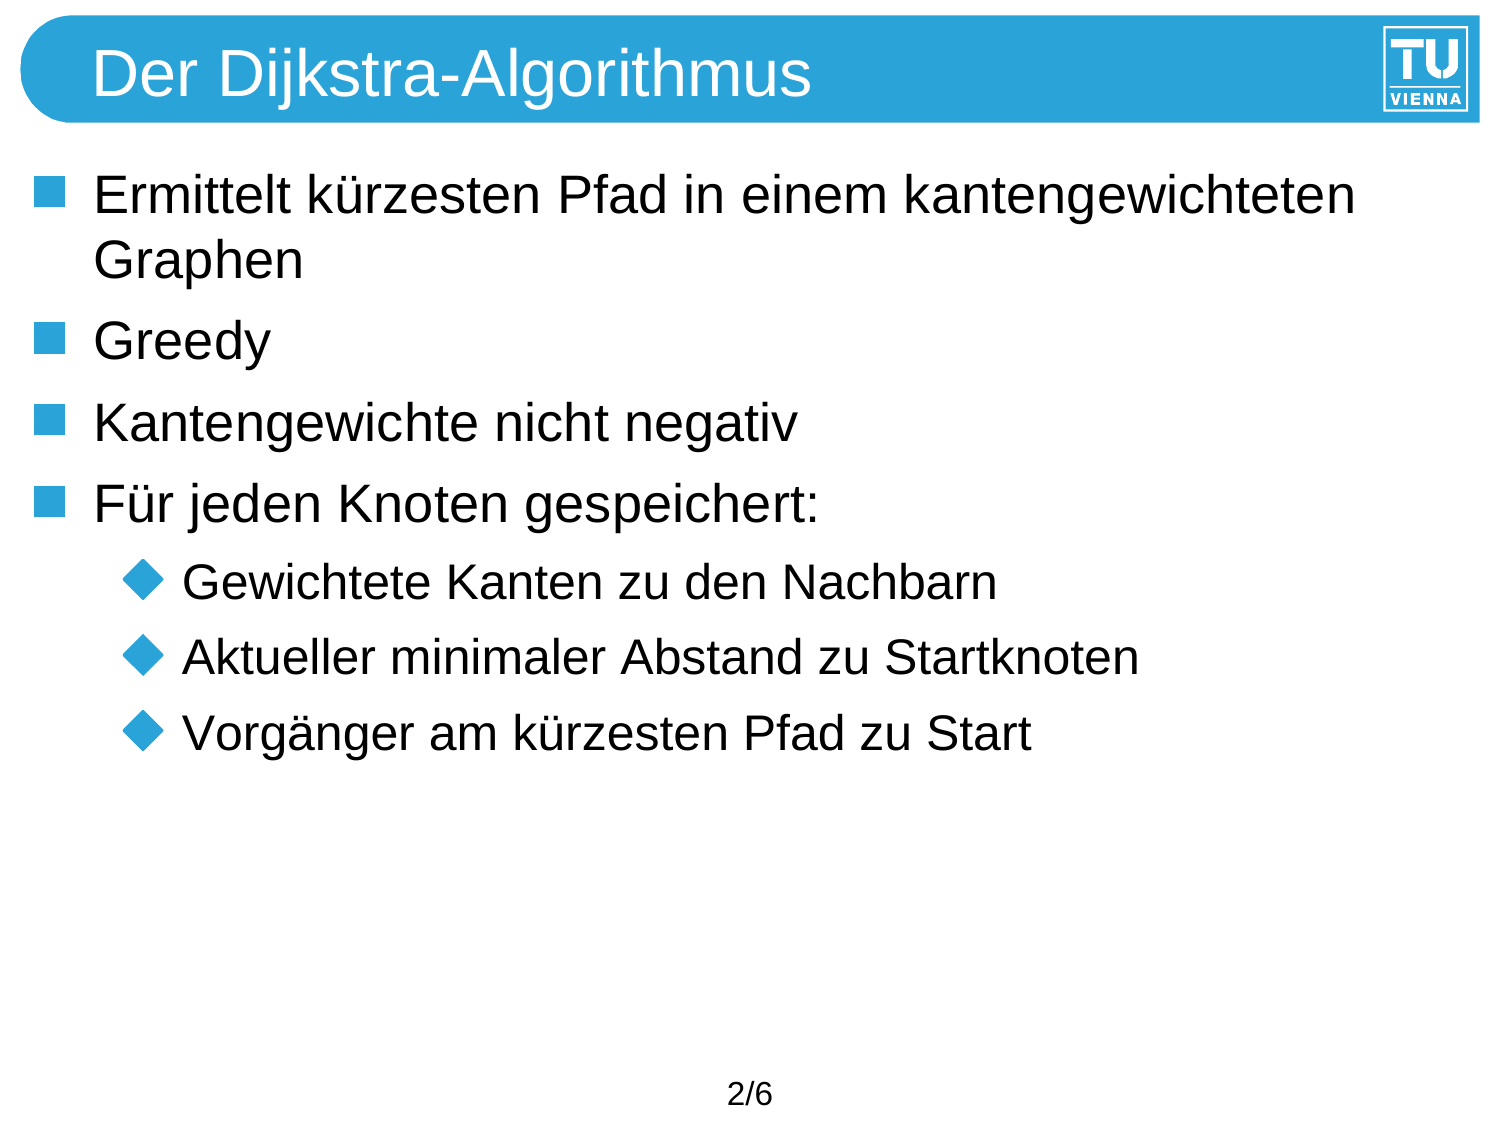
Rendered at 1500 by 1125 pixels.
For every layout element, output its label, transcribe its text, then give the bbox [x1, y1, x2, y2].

list Ermittelt kürzesten Pfad in einem kantengewichteten Graphen Greedy Kantengewichte nicht negativ Für jeden Knoten gespeichert: Gewichtete Kanten zu den Nachbarn Aktueller minimaler Abstand zu Startknoten Vorgänger am kürzesten Pfad zu Start [19, 151, 1481, 1050]
title Der Dijkstra-Algorithmus [76, 7, 1350, 132]
